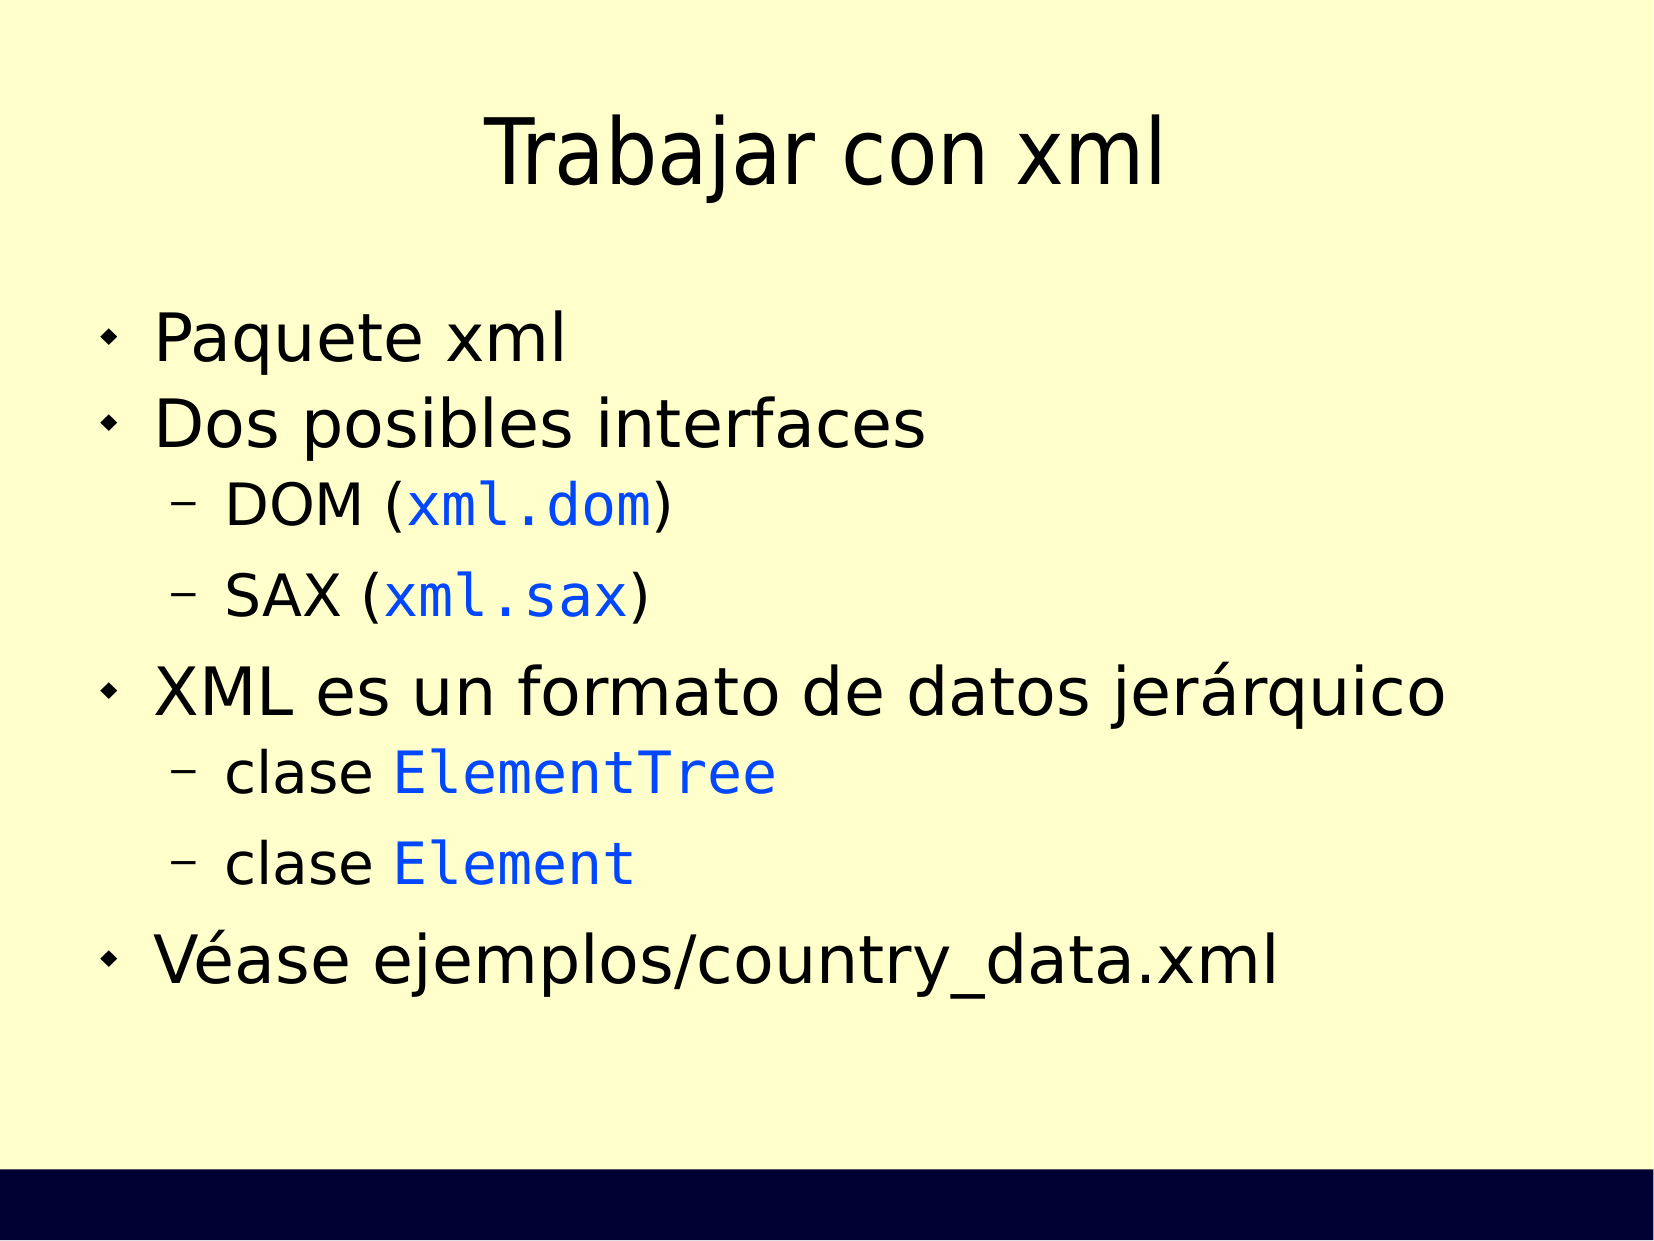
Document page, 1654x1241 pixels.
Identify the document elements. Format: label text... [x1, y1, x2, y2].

list Paquete xml Dos posibles interfaces DOM (xml.dom) SAX (xml.sax) XML es un formato de datos jerárquico clase ElementTree clase Element Véase ejemplos/country_data.xml [82, 290, 1538, 1010]
title Trabajar con xml [82, 49, 1571, 257]
